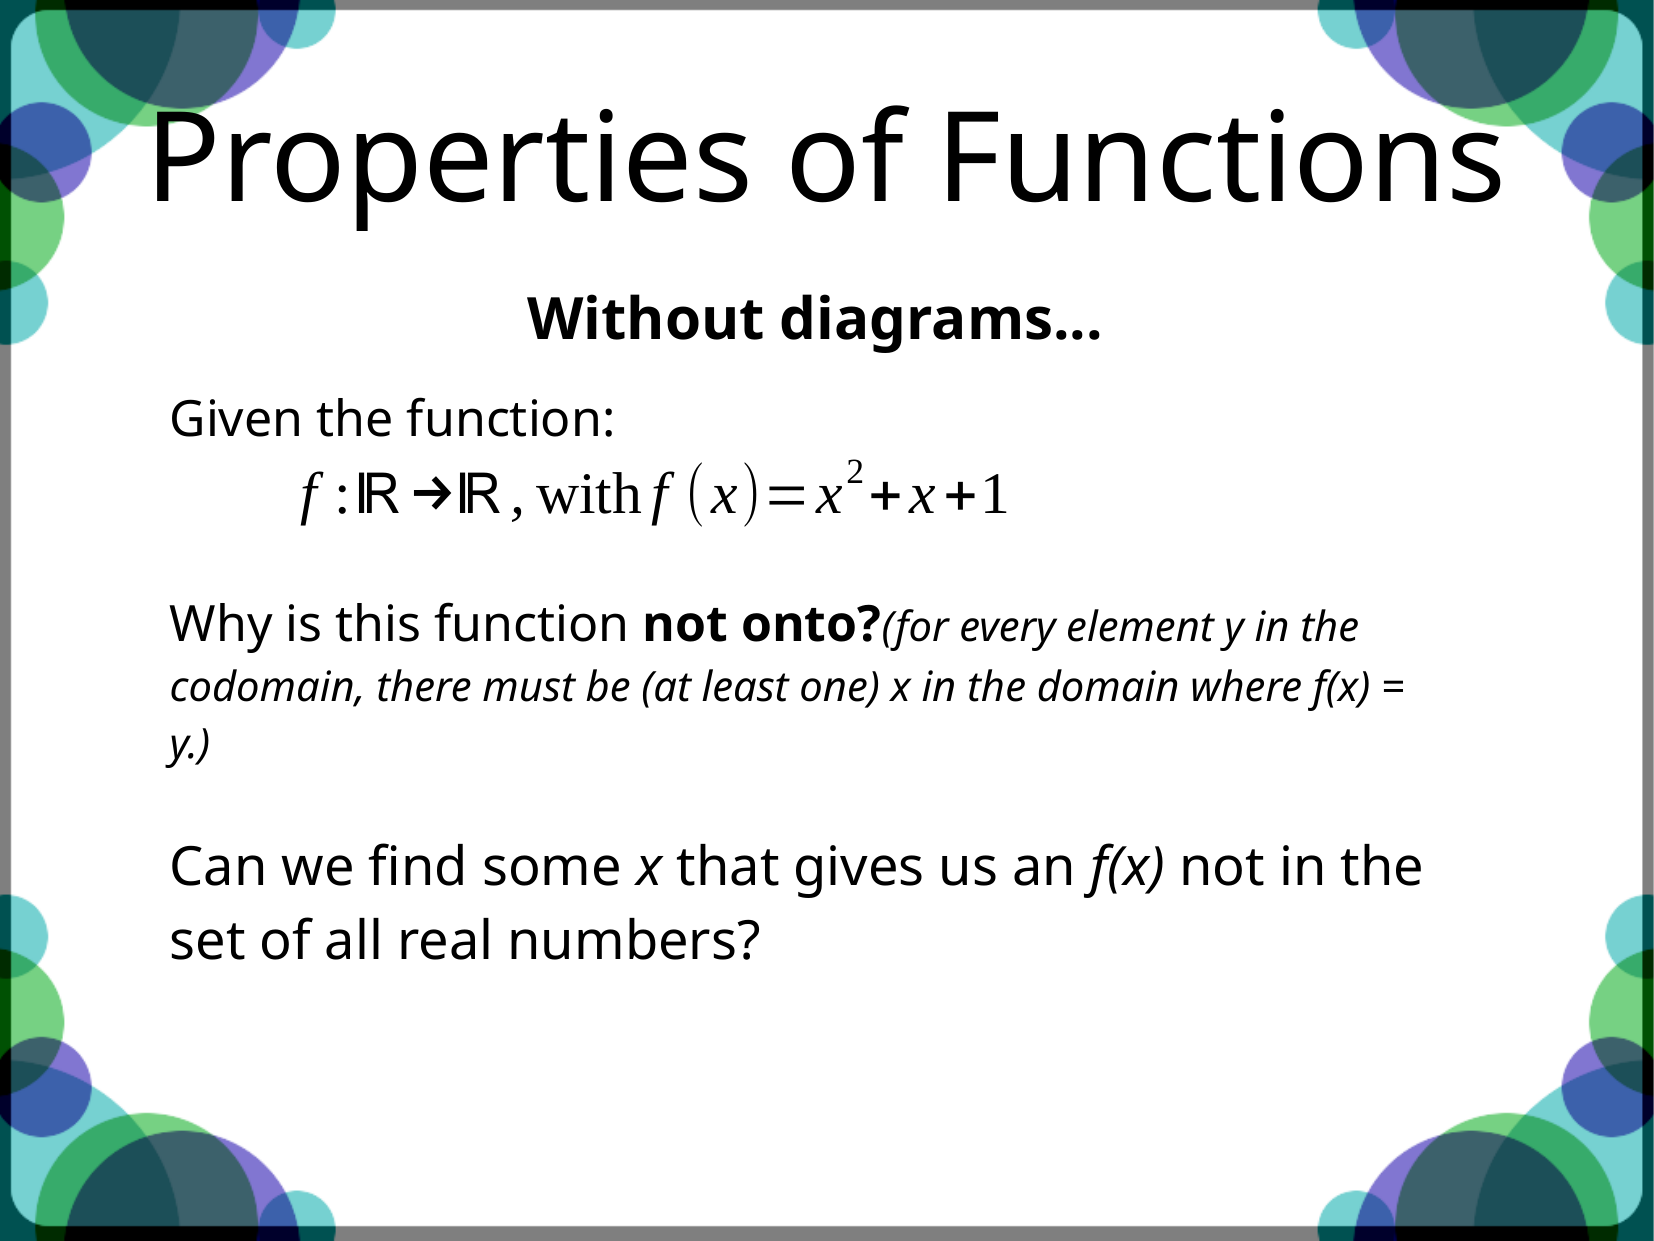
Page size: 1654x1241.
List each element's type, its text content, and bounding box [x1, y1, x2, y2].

picture [0, 0, 1654, 1241]
title Properties of Functions [82, 49, 1571, 257]
chart [285, 450, 1025, 530]
text_box Given the function: Why is this function not onto?(for every element y in the codomain, there must be (at least one) x in the domain where f(x) = y.) Can we find some x that gives us an f(x) not in the set of all real numbers? [169, 383, 1452, 1071]
text_box Without diagrams... [173, 274, 1457, 360]
